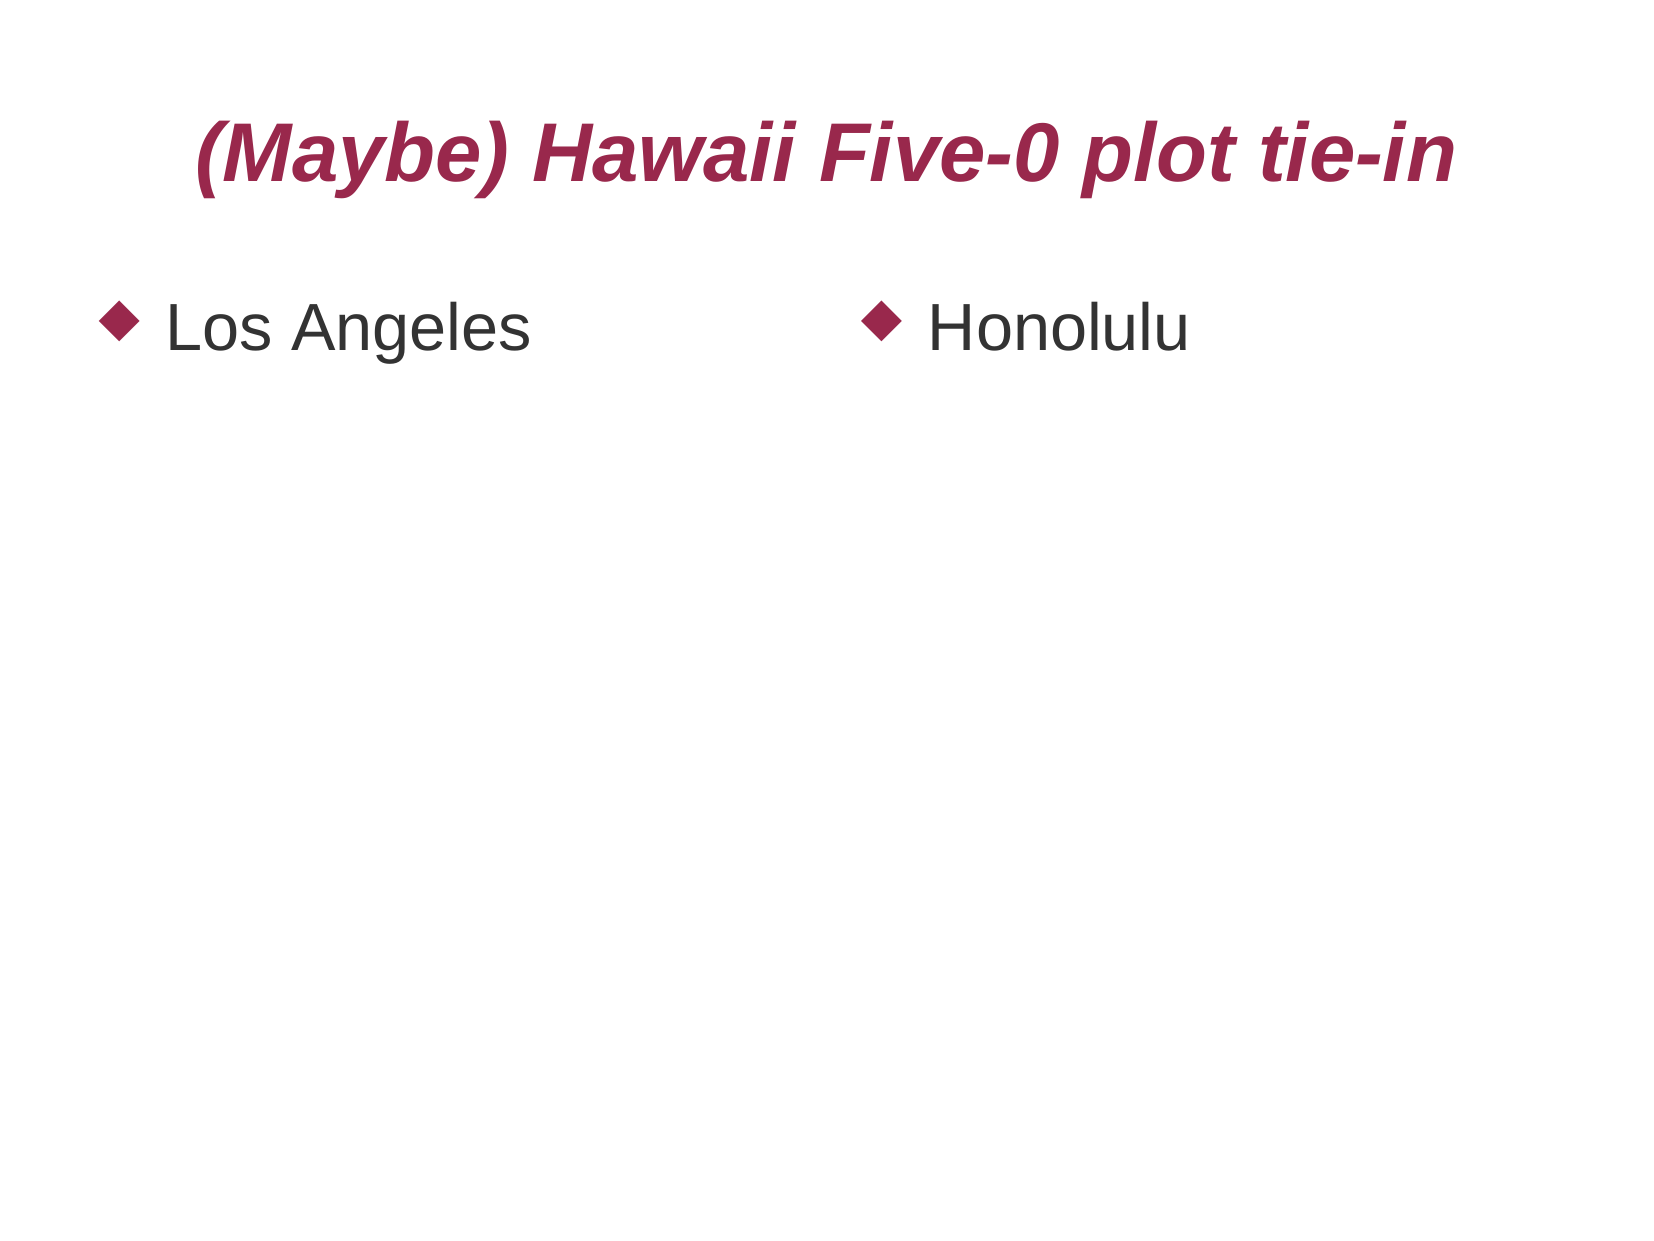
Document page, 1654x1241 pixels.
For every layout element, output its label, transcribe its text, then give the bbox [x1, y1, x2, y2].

list Honolulu [845, 290, 1572, 1109]
list Los Angeles [82, 290, 809, 1109]
title (Maybe) Hawaii Five-0 plot tie-in [82, 49, 1571, 257]
